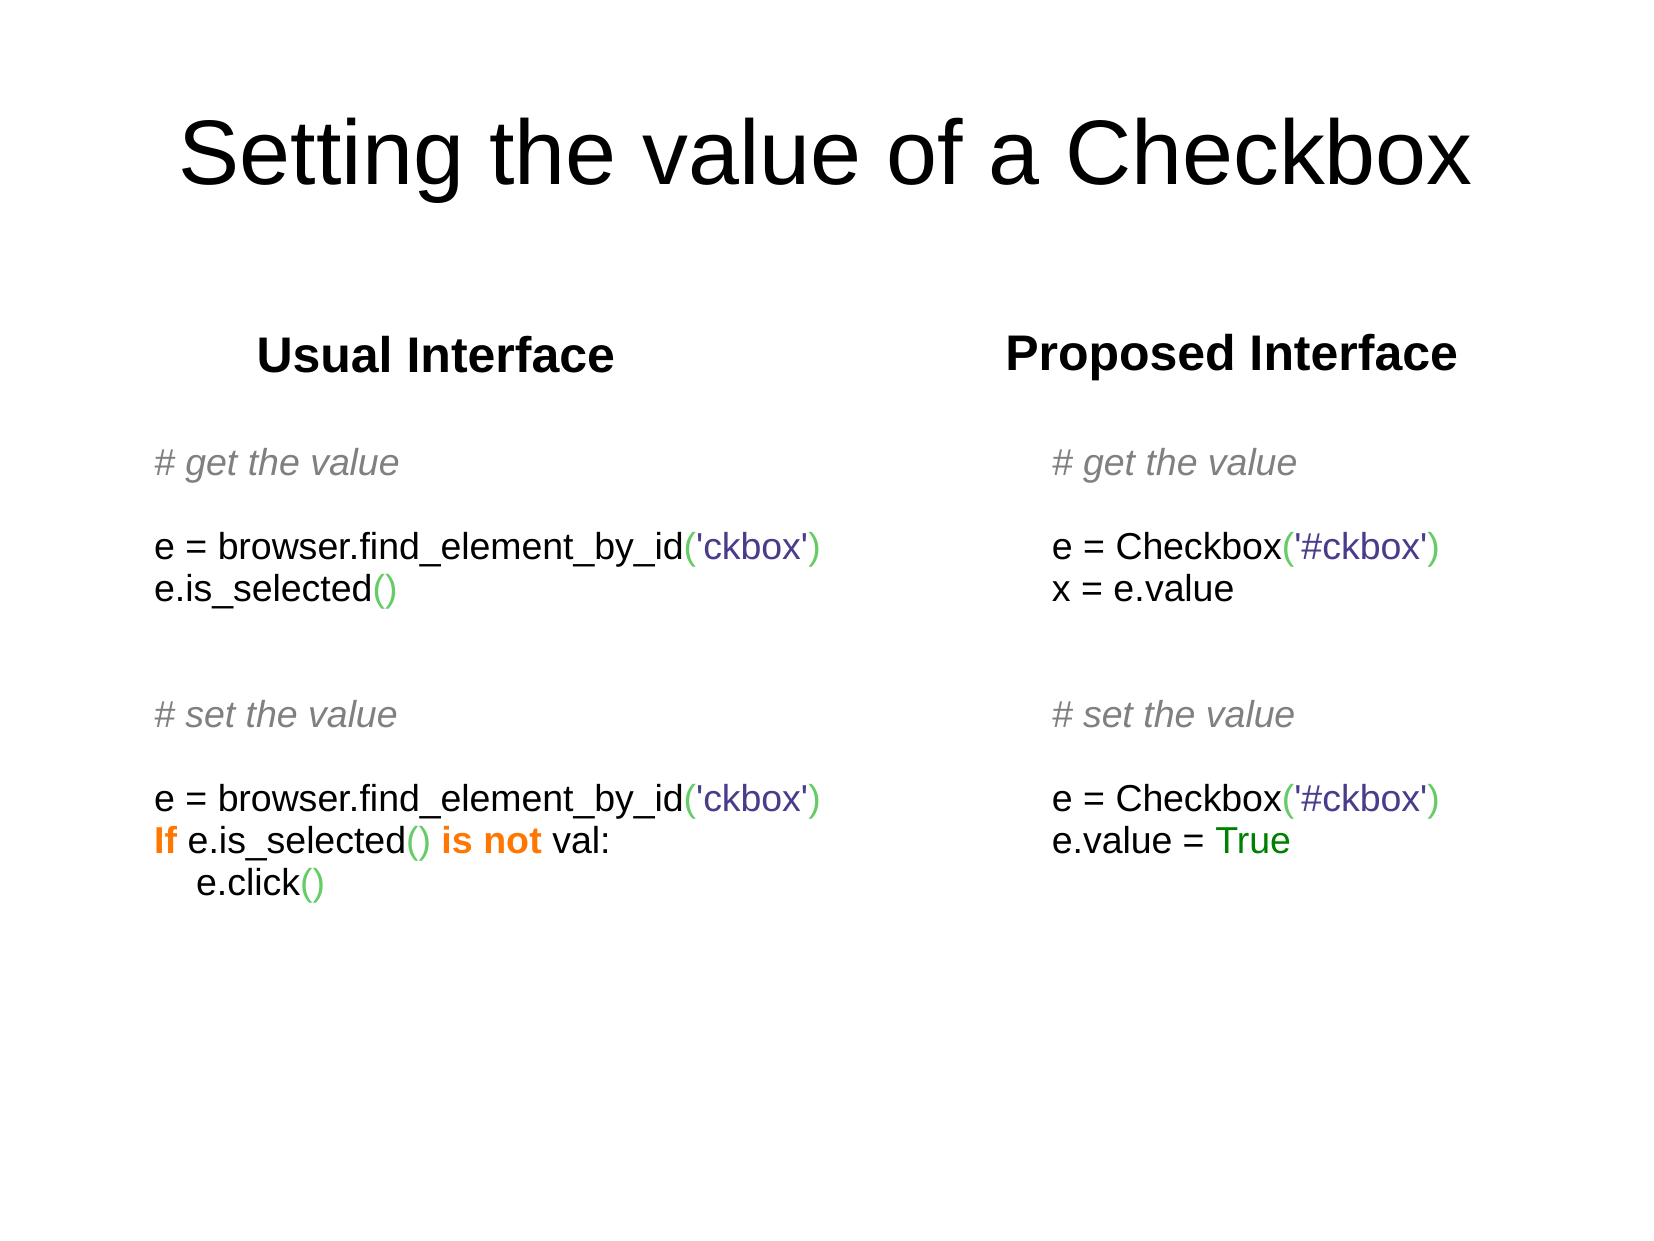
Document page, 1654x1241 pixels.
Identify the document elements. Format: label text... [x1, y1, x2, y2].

text_box Usual Interface [241, 319, 631, 391]
text_box # get the value e = browser.find_element_by_id('ckbox') e.is_selected() # set the value e = browser.find_element_by_id('ckbox') If e.is_selected() is not val: e.click() [139, 434, 836, 953]
text_box Proposed Interface [990, 317, 1474, 389]
title Setting the value of a Checkbox [82, 49, 1571, 257]
text_box # get the value e = Checkbox('#ckbox') x = e.value # set the value e = Checkbox('#ckbox') e.value = True [1037, 434, 1527, 911]
